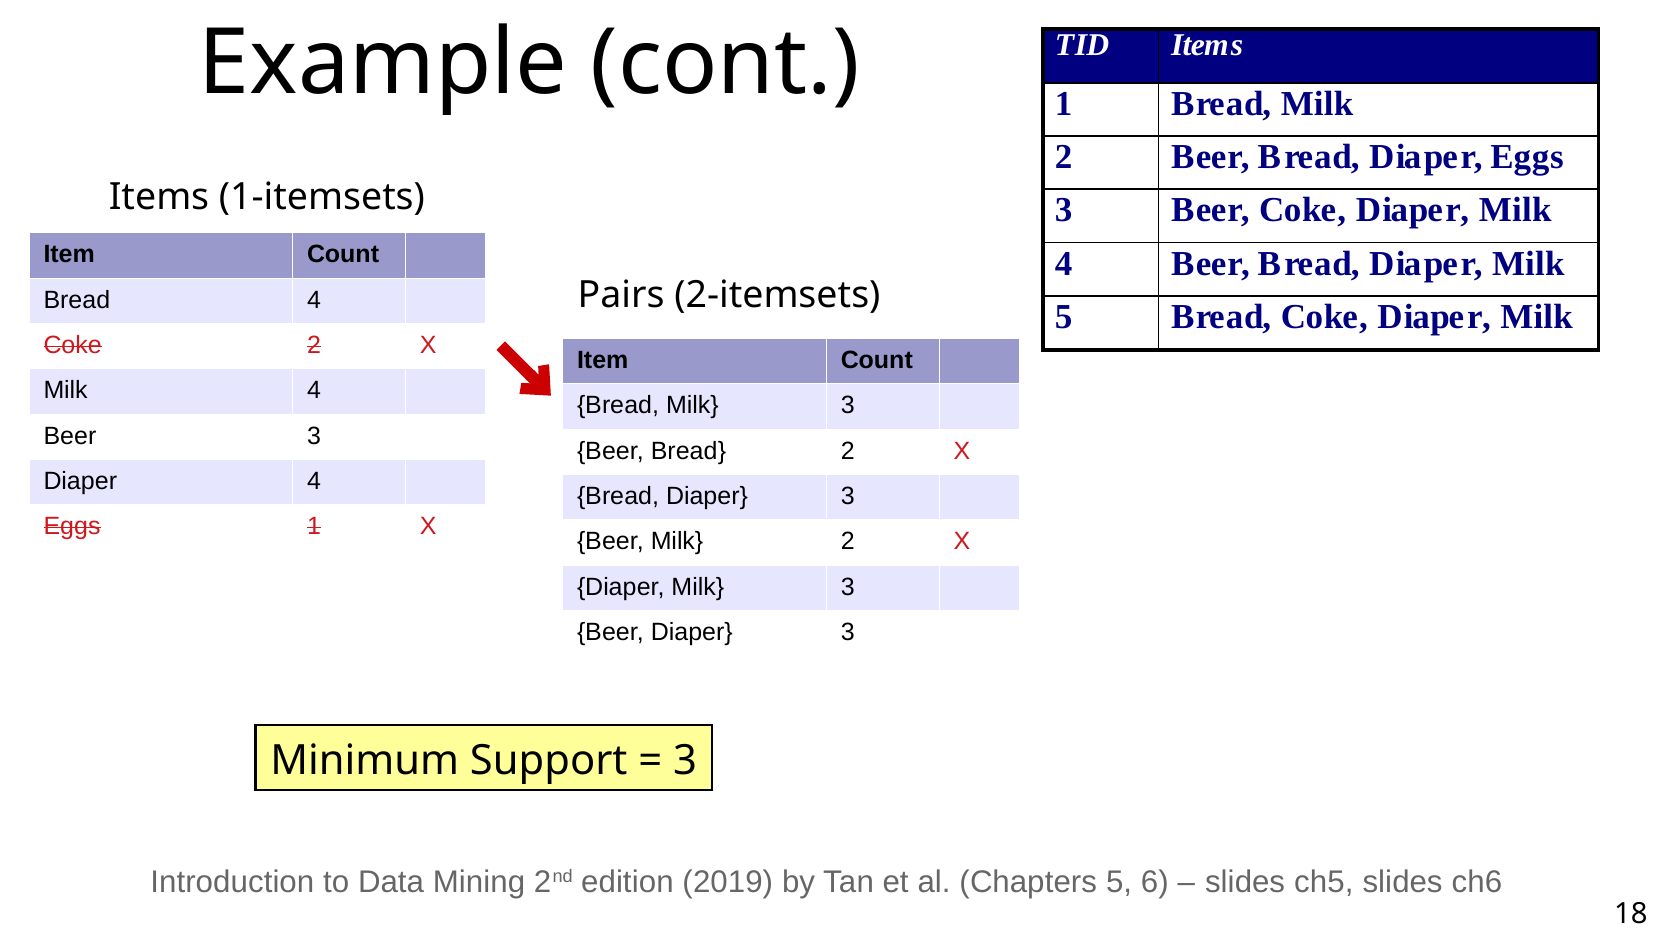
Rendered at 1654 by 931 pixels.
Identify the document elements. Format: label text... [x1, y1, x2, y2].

table_header Item [30, 233, 292, 278]
table_cell 4 [293, 460, 405, 504]
table_cell 4 [293, 369, 405, 414]
text_box Introduction to Data Mining 2nd edition (2019) by Tan et al. (Chapters 5, 6) – slides ch5, slides ch6 [7, 857, 1646, 916]
table_cell {Beer, Diaper} [563, 611, 826, 656]
table_cell {Bread, Milk} [563, 384, 826, 429]
table_cell 1 [293, 505, 405, 550]
title Example (cont.) [82, 1, 977, 115]
text_box Items (1-itemsets) [94, 164, 441, 225]
table_cell X [940, 430, 1019, 474]
table_header Count [827, 339, 939, 383]
table_cell 3 [827, 384, 939, 429]
table_cell 3 [827, 475, 939, 519]
table_cell X [406, 324, 485, 368]
table_cell {Beer, Milk} [563, 520, 826, 565]
table_cell 2 [827, 520, 939, 565]
table_header Item [563, 339, 826, 383]
text_box Minimum Support = 3 [255, 725, 712, 790]
table_cell 3 [827, 611, 939, 656]
picture [1026, 27, 1612, 380]
table_cell [940, 475, 1019, 519]
table_header [406, 233, 485, 278]
table_cell Beer [30, 415, 292, 459]
table_cell X [406, 505, 485, 550]
table_cell Eggs [30, 505, 292, 550]
table_cell Diaper [30, 460, 292, 504]
table_header Count [293, 233, 405, 278]
table_cell [406, 460, 485, 504]
table_cell 2 [827, 430, 939, 474]
text_box Pairs (2-itemsets) [563, 262, 896, 323]
table_cell [406, 369, 485, 414]
table_cell Bread [30, 279, 292, 323]
table_cell 3 [827, 566, 939, 610]
table_cell Milk [30, 369, 292, 414]
table_cell [406, 415, 485, 459]
table_cell 3 [293, 415, 405, 459]
table_cell {Diaper, Milk} [563, 566, 826, 610]
table_cell 4 [293, 279, 405, 323]
table_cell [940, 566, 1019, 610]
table_header [940, 339, 1019, 383]
table_cell [940, 384, 1019, 429]
table_cell Coke [30, 324, 292, 368]
table_cell X [940, 520, 1019, 565]
table_cell [406, 279, 485, 323]
table_cell {Beer, Bread} [563, 430, 826, 474]
table_cell {Bread, Diaper} [563, 475, 826, 519]
table_cell 2 [293, 324, 405, 368]
table_cell [940, 611, 1019, 656]
